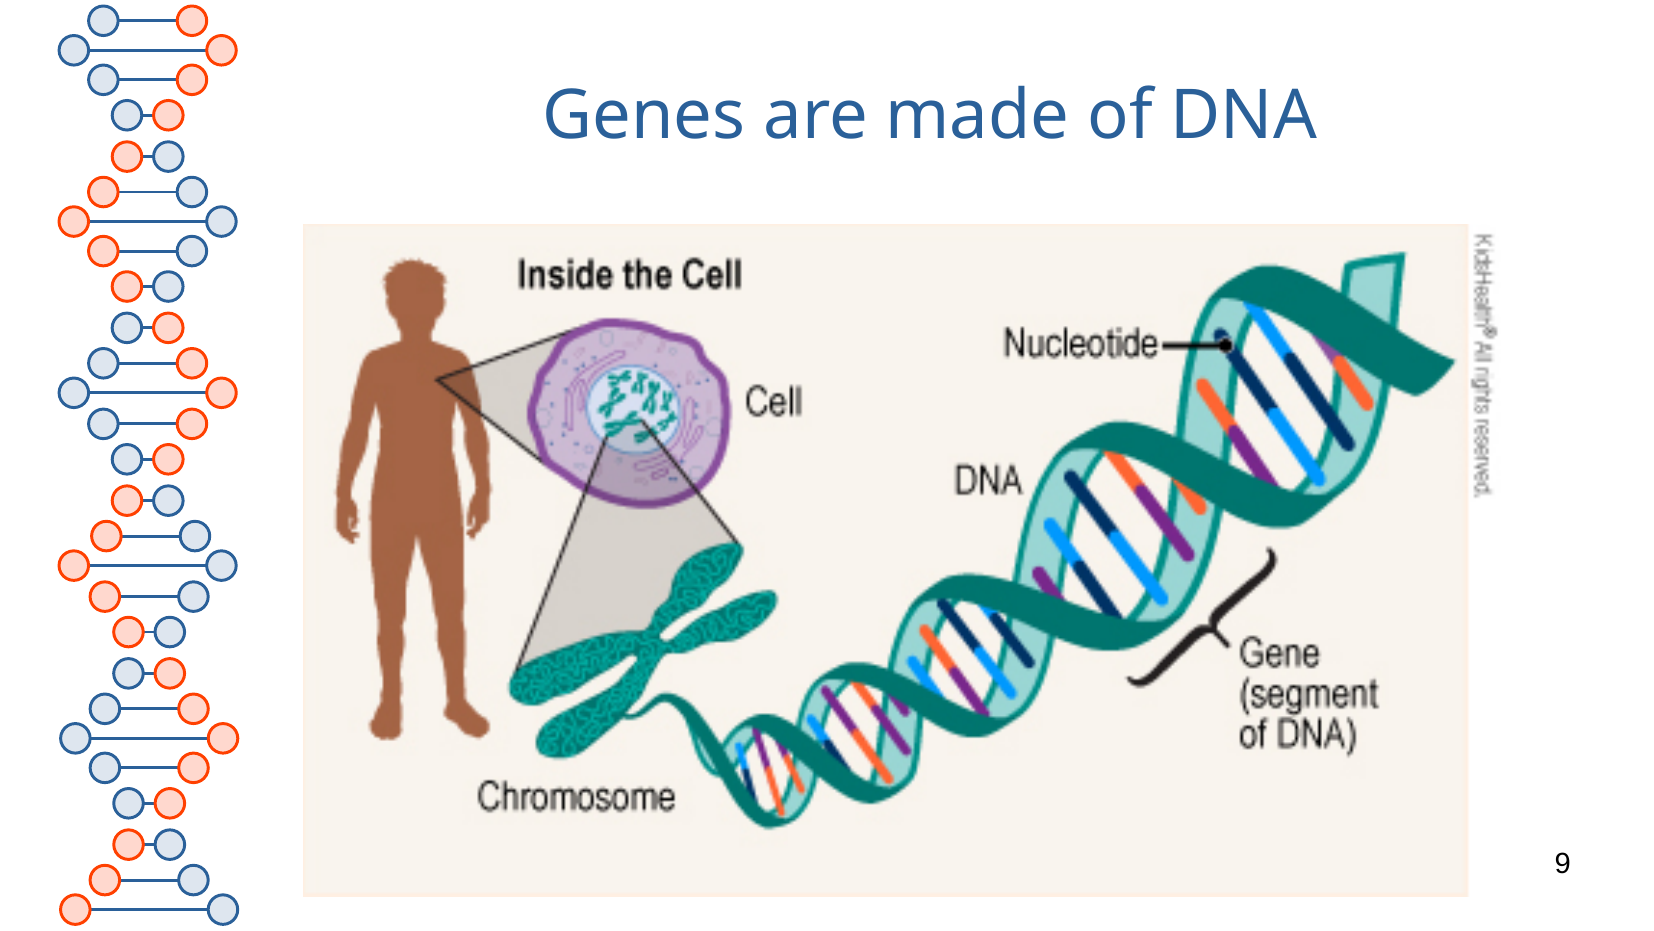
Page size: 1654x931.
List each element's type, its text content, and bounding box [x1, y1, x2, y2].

title Genes are made of DNA [265, 35, 1595, 189]
picture [303, 224, 1501, 897]
